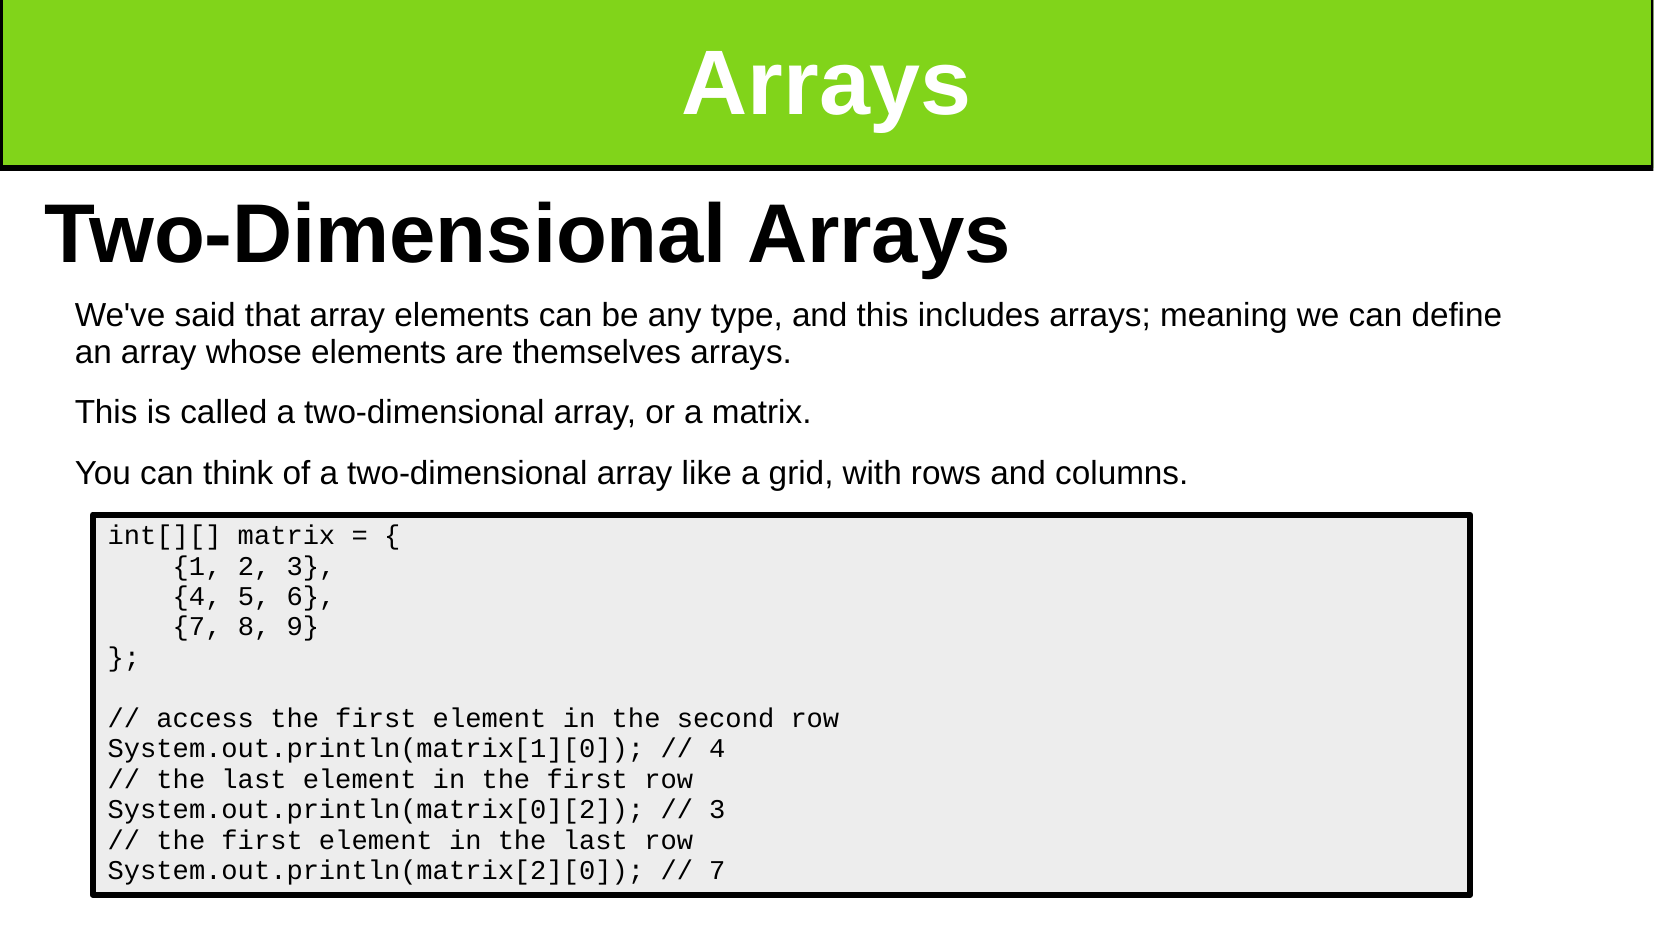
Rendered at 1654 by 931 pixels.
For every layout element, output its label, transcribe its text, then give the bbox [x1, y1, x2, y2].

text_box int[][] matrix = { {1, 2, 3}, {4, 5, 6}, {7, 8, 9} }; // access the first element in the second row System.out.println(matrix[1][0]); // 4 // the last element in the first row System.out.println(matrix[0][2]); // 3 // the first element in the last row System.out.println(matrix[2][0]); // 7 [92, 514, 1471, 896]
text_box We've said that array elements can be any type, and this includes arrays; meaning we can define an array whose elements are themselves arrays. This is called a two-dimensional array, or a matrix. You can think of a two-dimensional array like a grid, with rows and columns. [59, 289, 1531, 499]
title Arrays [0, 0, 1654, 169]
text_box Two-Dimensional Arrays [29, 179, 1321, 301]
